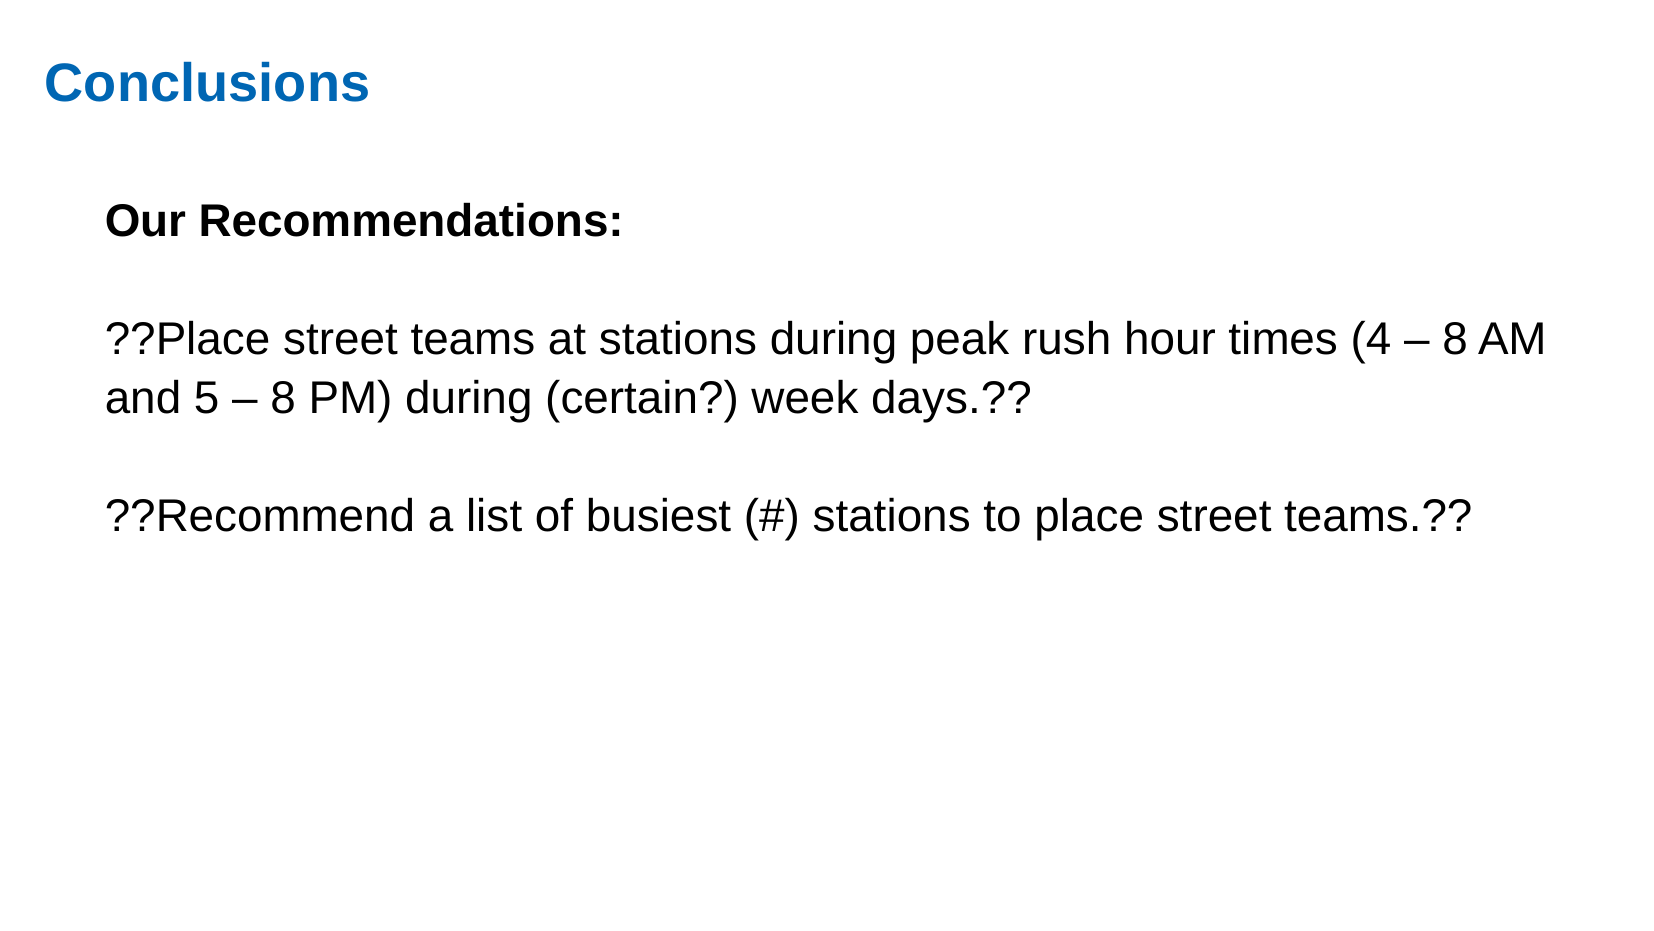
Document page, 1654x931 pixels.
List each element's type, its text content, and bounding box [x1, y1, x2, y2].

text_box Our Recommendations: ??Place street teams at stations during peak rush hour times (4 – 8 AM and 5 – 8 PM) during (certain?) week days.?? ??Recommend a list of busiest (#) stations to place street teams.?? [90, 180, 1576, 871]
text_box Conclusions [30, 45, 466, 181]
